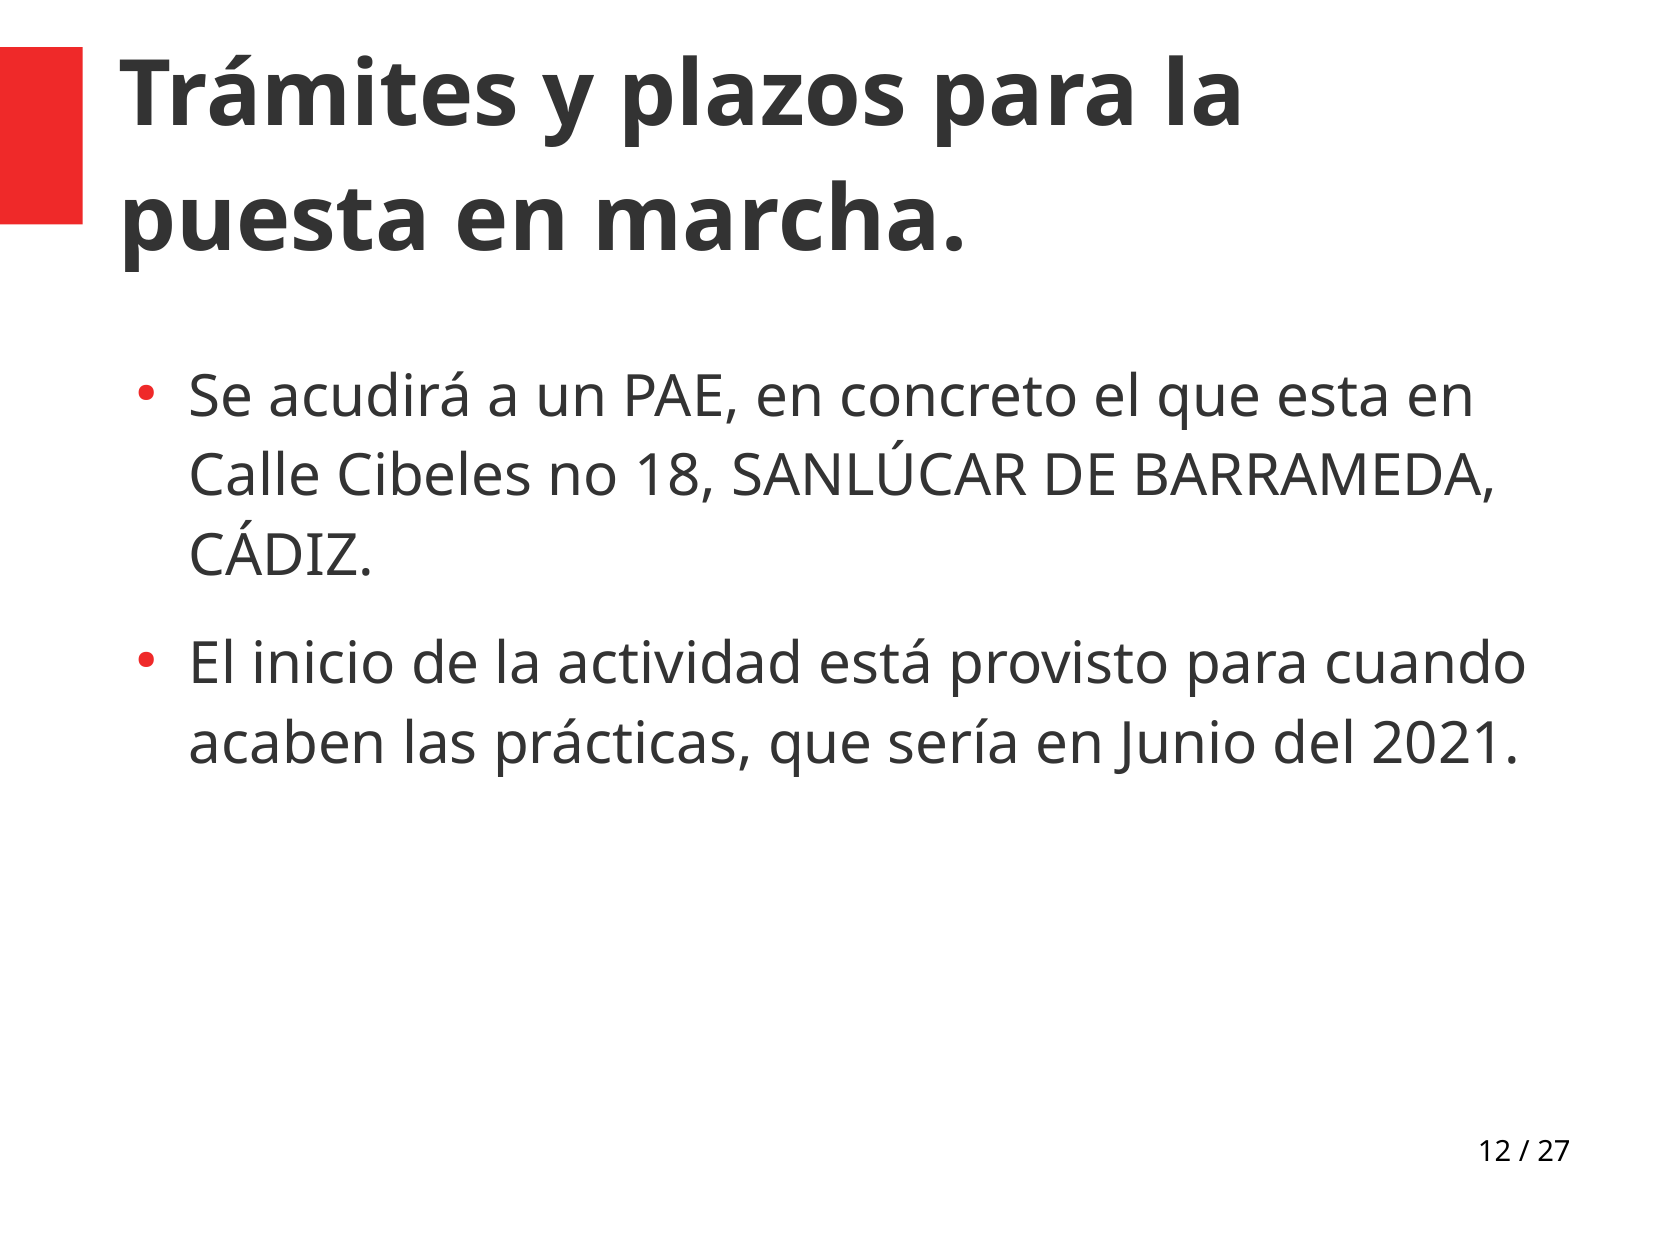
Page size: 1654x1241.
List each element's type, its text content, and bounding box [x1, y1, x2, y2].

title Trámites y plazos para la puesta en marcha. [118, 45, 1571, 260]
list Se acudirá a un PAE, en concreto el que esta en Calle Cibeles no 18, SANLÚCAR DE BARRAMEDA, CÁDIZ. El inicio de la actividad está provisto para cuando acaben las prácticas, que sería en Junio del 2021. [118, 354, 1536, 1074]
